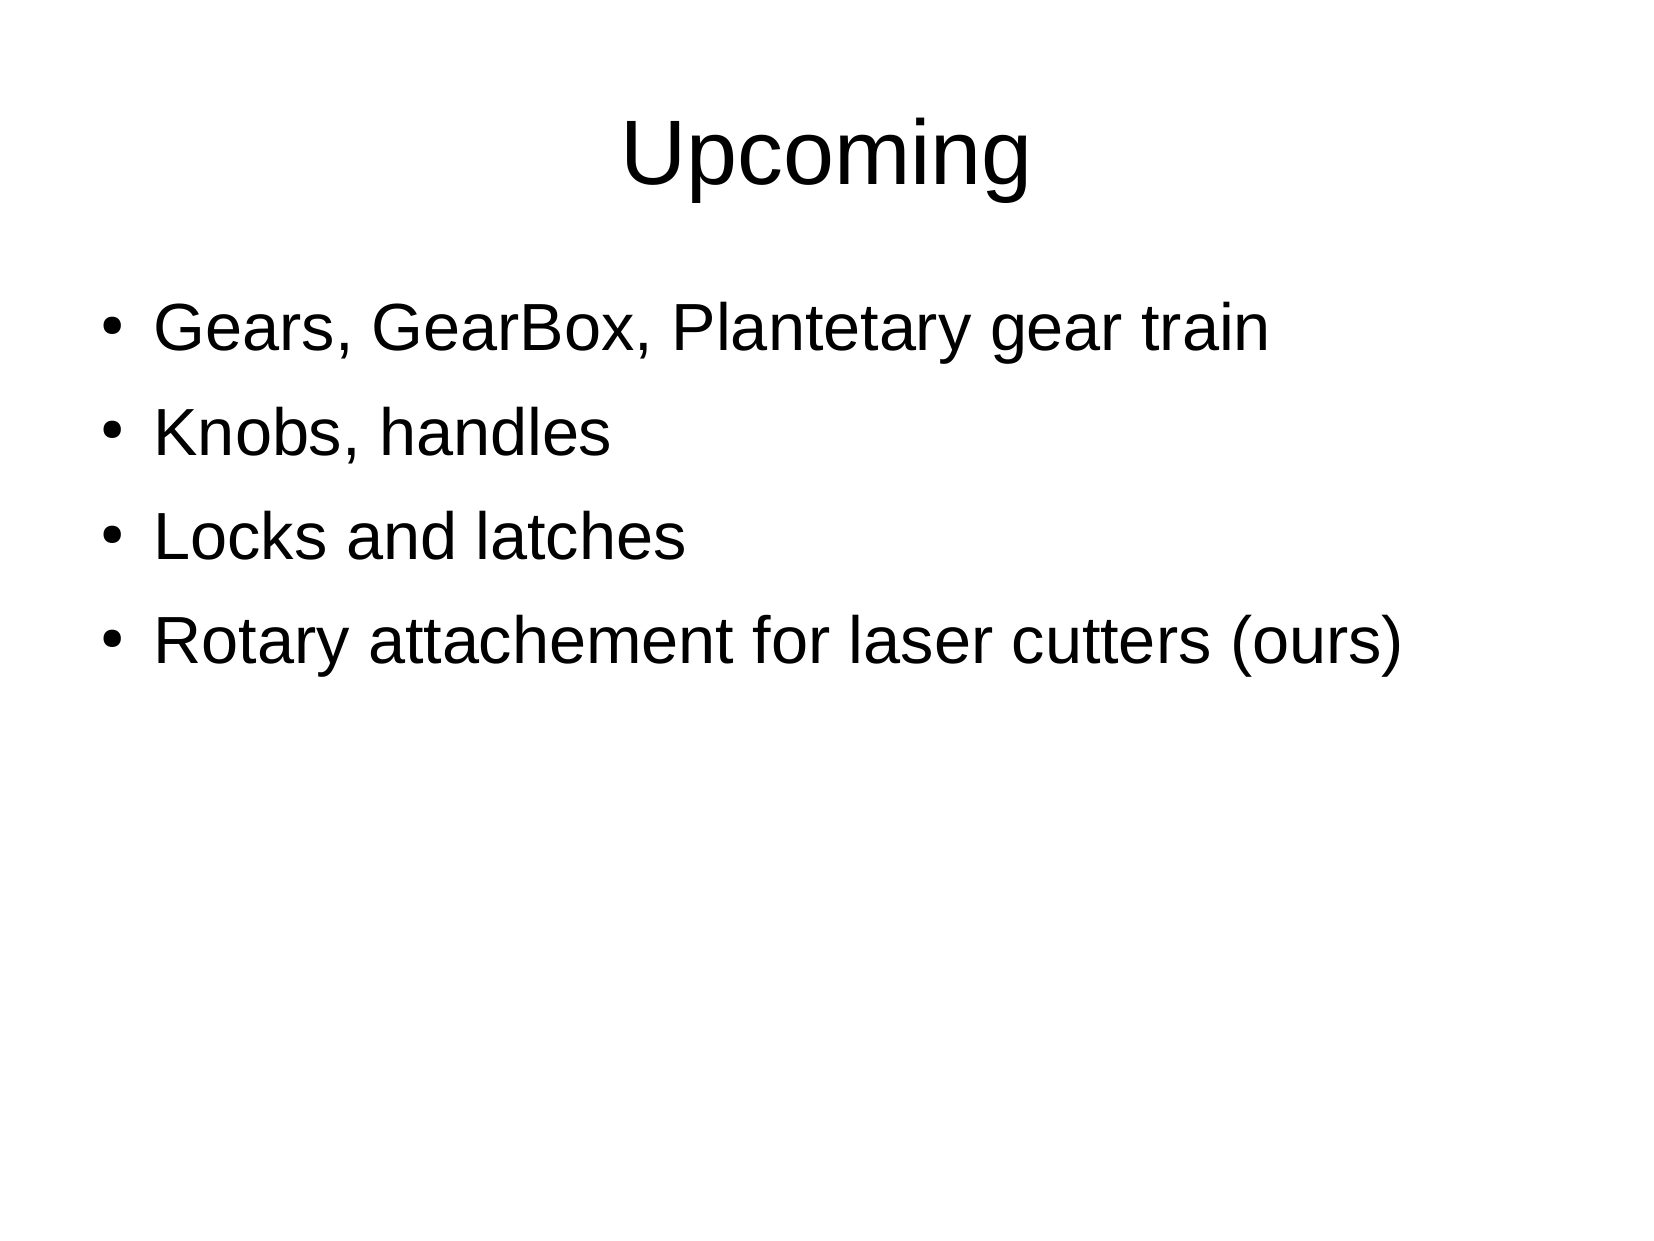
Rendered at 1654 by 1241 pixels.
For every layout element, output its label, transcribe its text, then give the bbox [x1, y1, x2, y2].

title Upcoming [82, 49, 1571, 257]
list Gears, GearBox, Plantetary gear train Knobs, handles Locks and latches Rotary attachement for laser cutters (ours) [82, 290, 1571, 1010]
